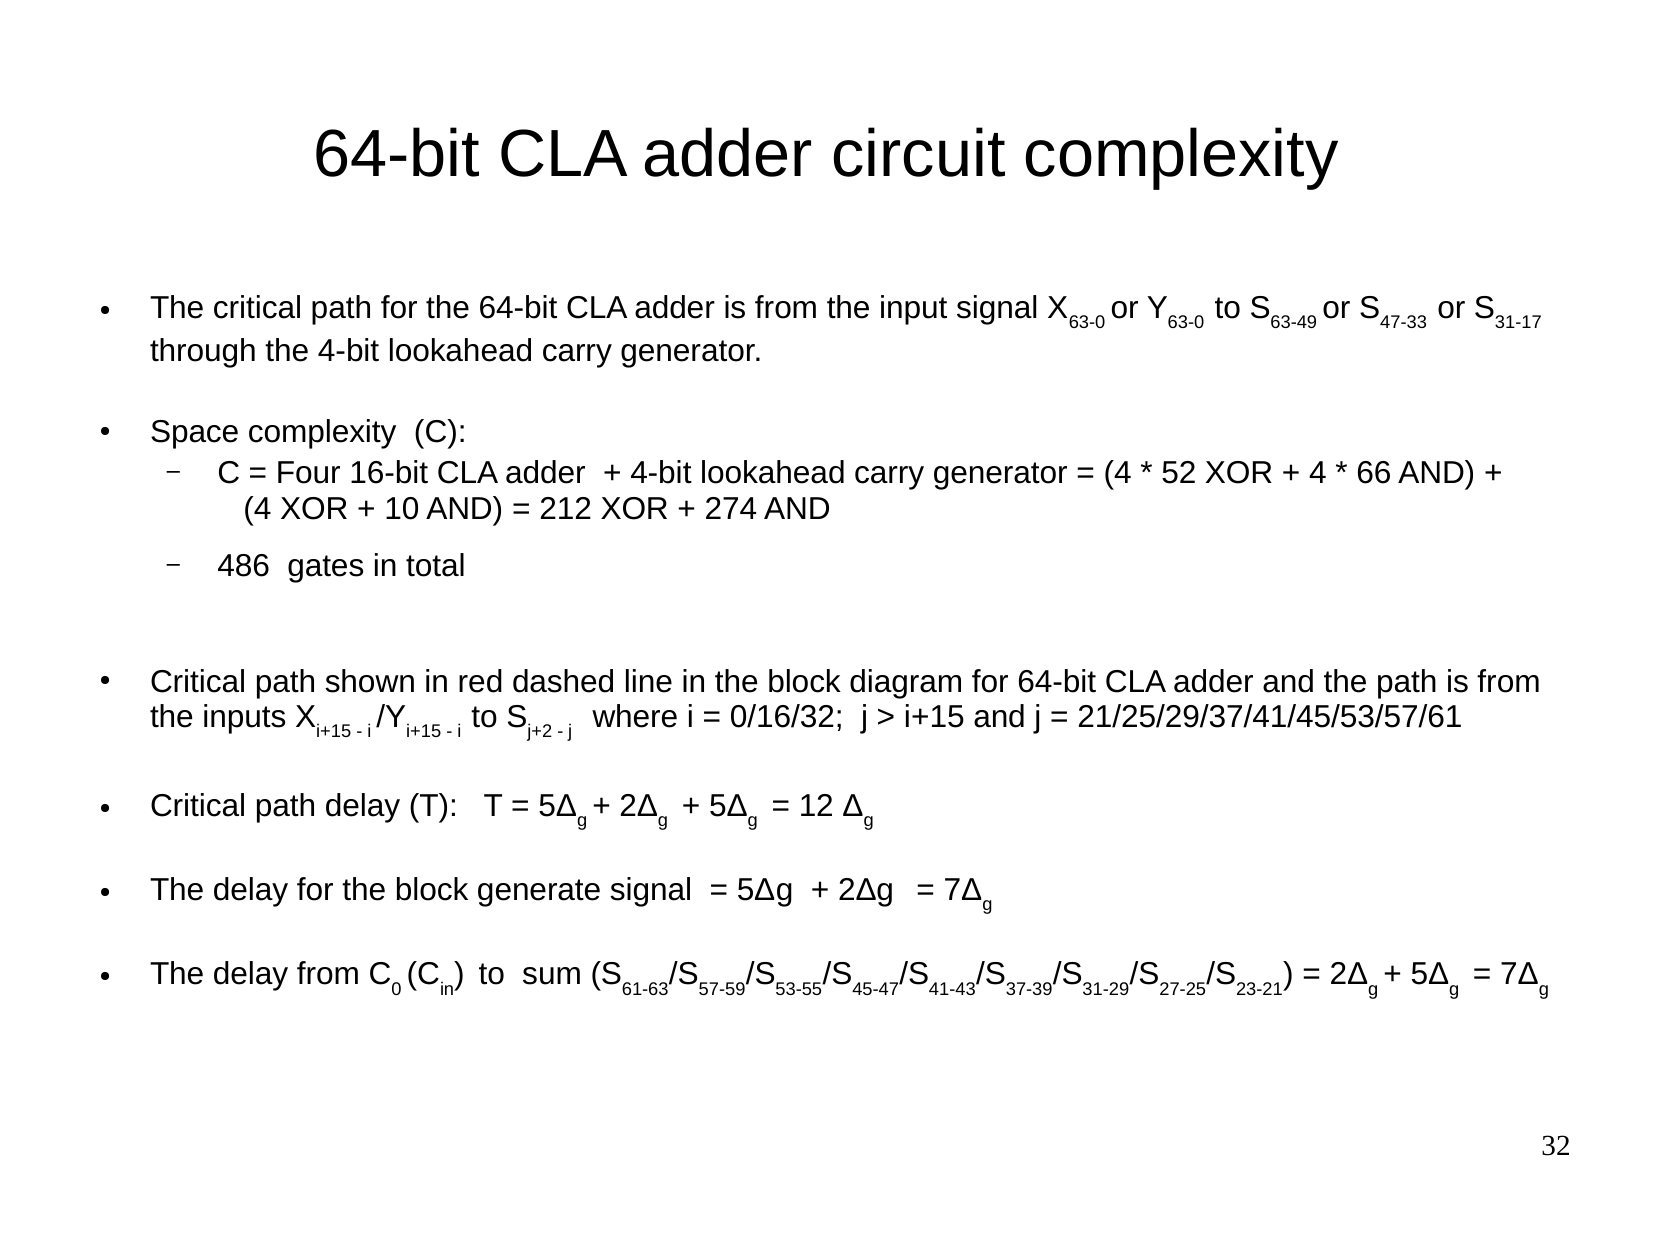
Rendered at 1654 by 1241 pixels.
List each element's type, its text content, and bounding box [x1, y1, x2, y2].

list The critical path for the 64-bit CLA adder is from the input signal X63-0 or Y63-0 to S63-49 or S47-33 or S31-17 through the 4-bit lookahead carry generator. Space complexity (C): C = Four 16-bit CLA adder + 4-bit lookahead carry generator = (4 * 52 XOR + 4 * 66 AND) + (4 XOR + 10 AND) = 212 XOR + 274 AND 486 gates in total Critical path shown in red dashed line in the block diagram for 64-bit CLA adder and the path is from the inputs Xi+15 - i /Yi+15 - i to Sj+2 - j where i = 0/16/32; j > i+15 and j = 21/25/29/37/41/45/53/57/61 Critical path delay (T): T = 5Δg + 2Δg + 5Δg = 12 Δg The delay for the block generate signal = 5Δg + 2Δg = 7Δg The delay from C0 (Cin) to sum (S61-63/S57-59/S53-55/S45-47/S41-43/S37-39/S31-29/S27-25/S23-21) = 2Δg + 5Δg = 7Δg [82, 290, 1571, 1010]
title 64-bit CLA adder circuit complexity [82, 49, 1571, 257]
